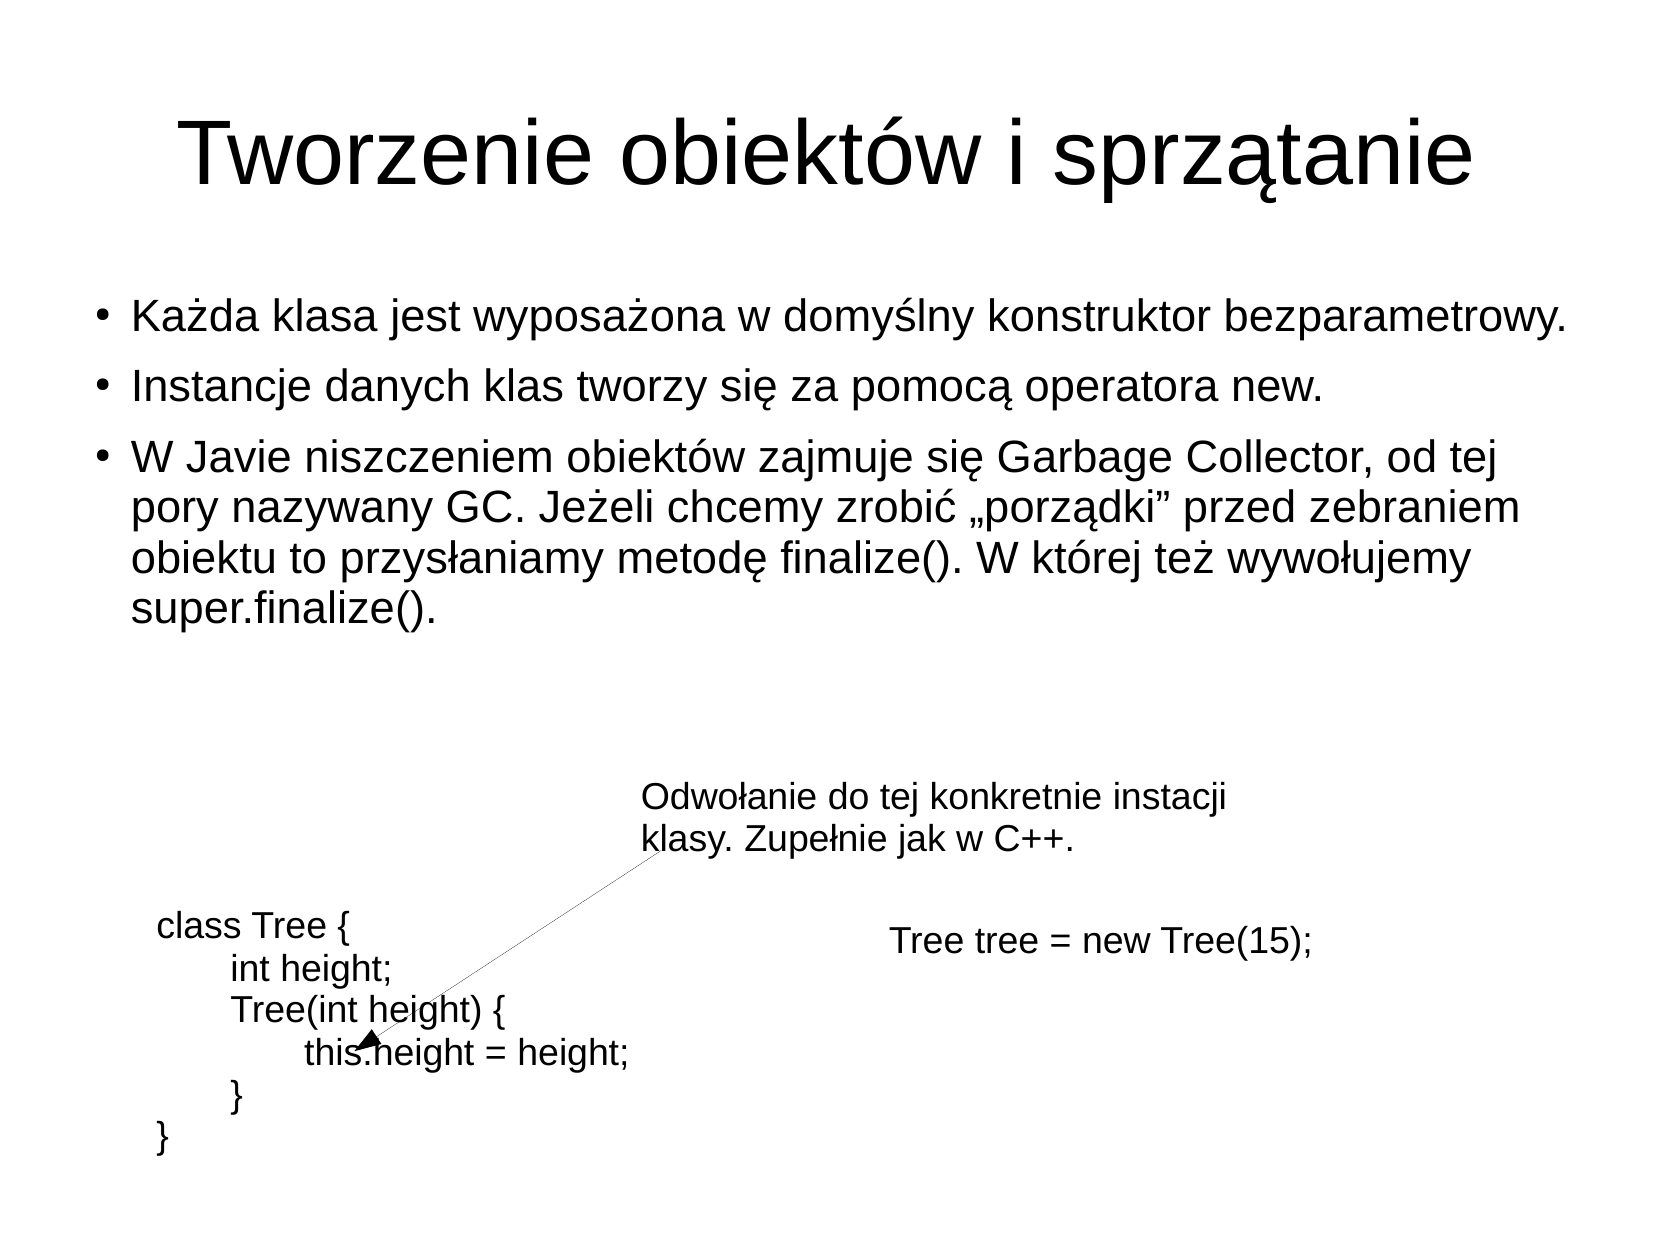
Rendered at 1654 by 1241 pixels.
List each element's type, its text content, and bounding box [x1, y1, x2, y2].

text_box Tree tree = new Tree(15); [874, 911, 1524, 969]
title Tworzenie obiektów i sprzątanie [82, 49, 1571, 257]
text_box class Tree { int height; Tree(int height) { this.height = height; } } [141, 897, 733, 1165]
text_box Odwołanie do tej konkretnie instacji klasy. Zupełnie jak w C++. [625, 767, 1264, 867]
list Każda klasa jest wyposażona w domyślny konstruktor bezparametrowy. Instancje danych klas tworzy się za pomocą operatora new. W Javie niszczeniem obiektów zajmuje się Garbage Collector, od tej pory nazywany GC. Jeżeli chcemy zrobić „porządki” przed zebraniem obiektu to przysłaniamy metodę finalize(). W której też wywołujemy super.finalize(). [82, 290, 1571, 650]
